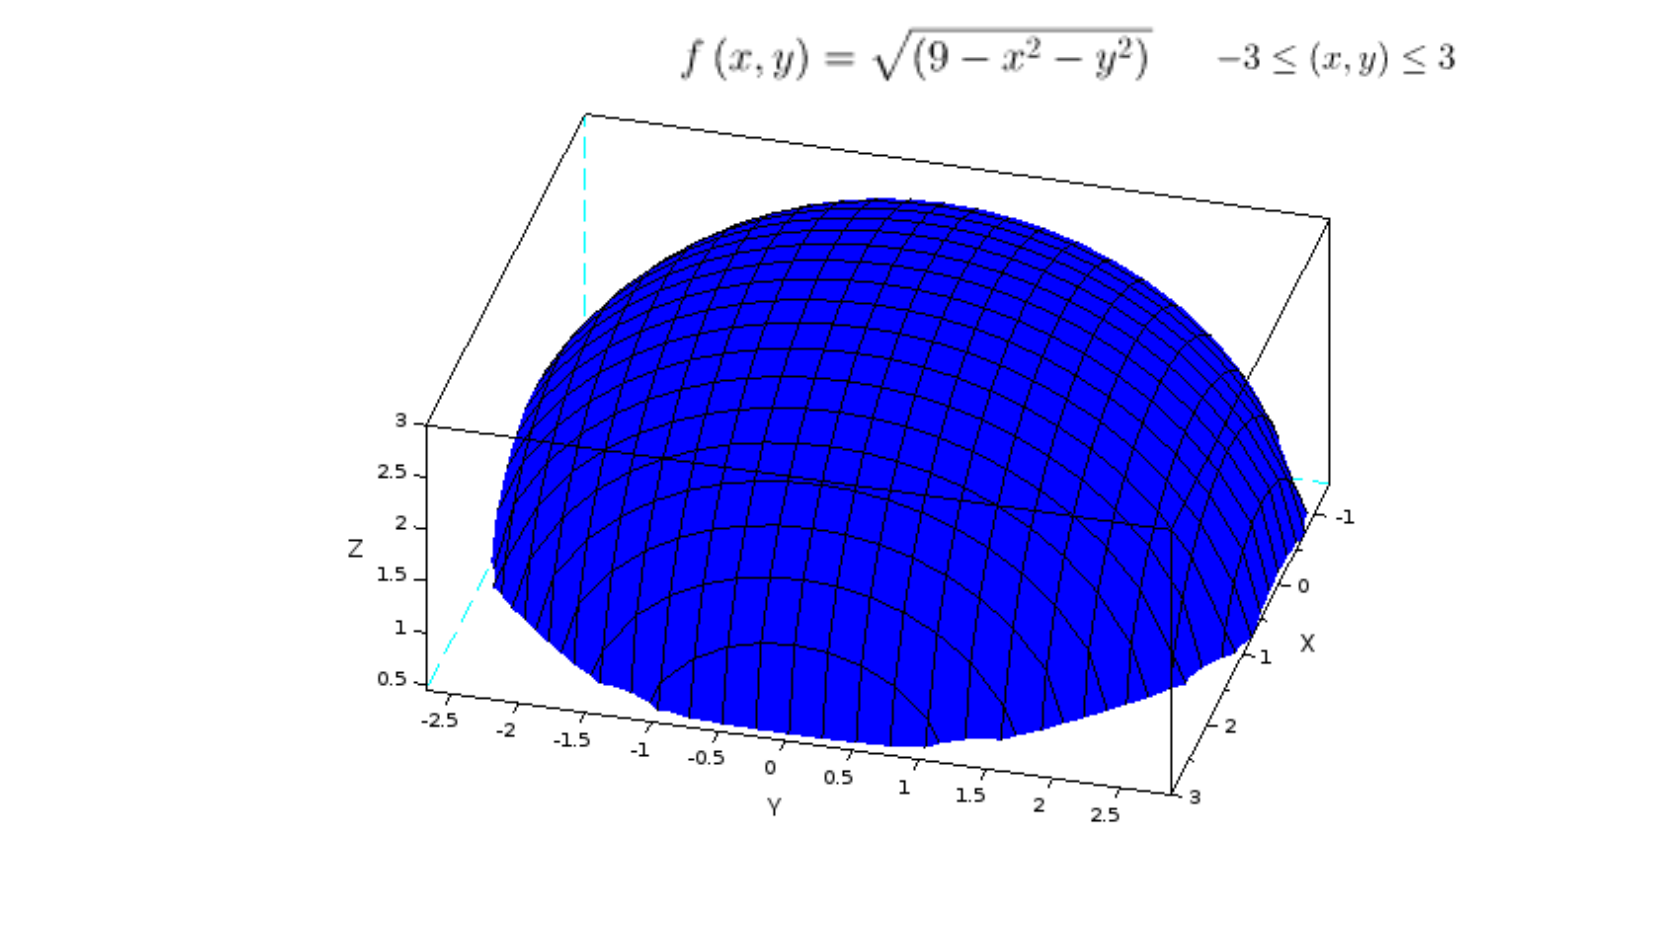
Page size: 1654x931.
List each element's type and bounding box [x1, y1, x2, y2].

picture [276, 1, 1481, 909]
